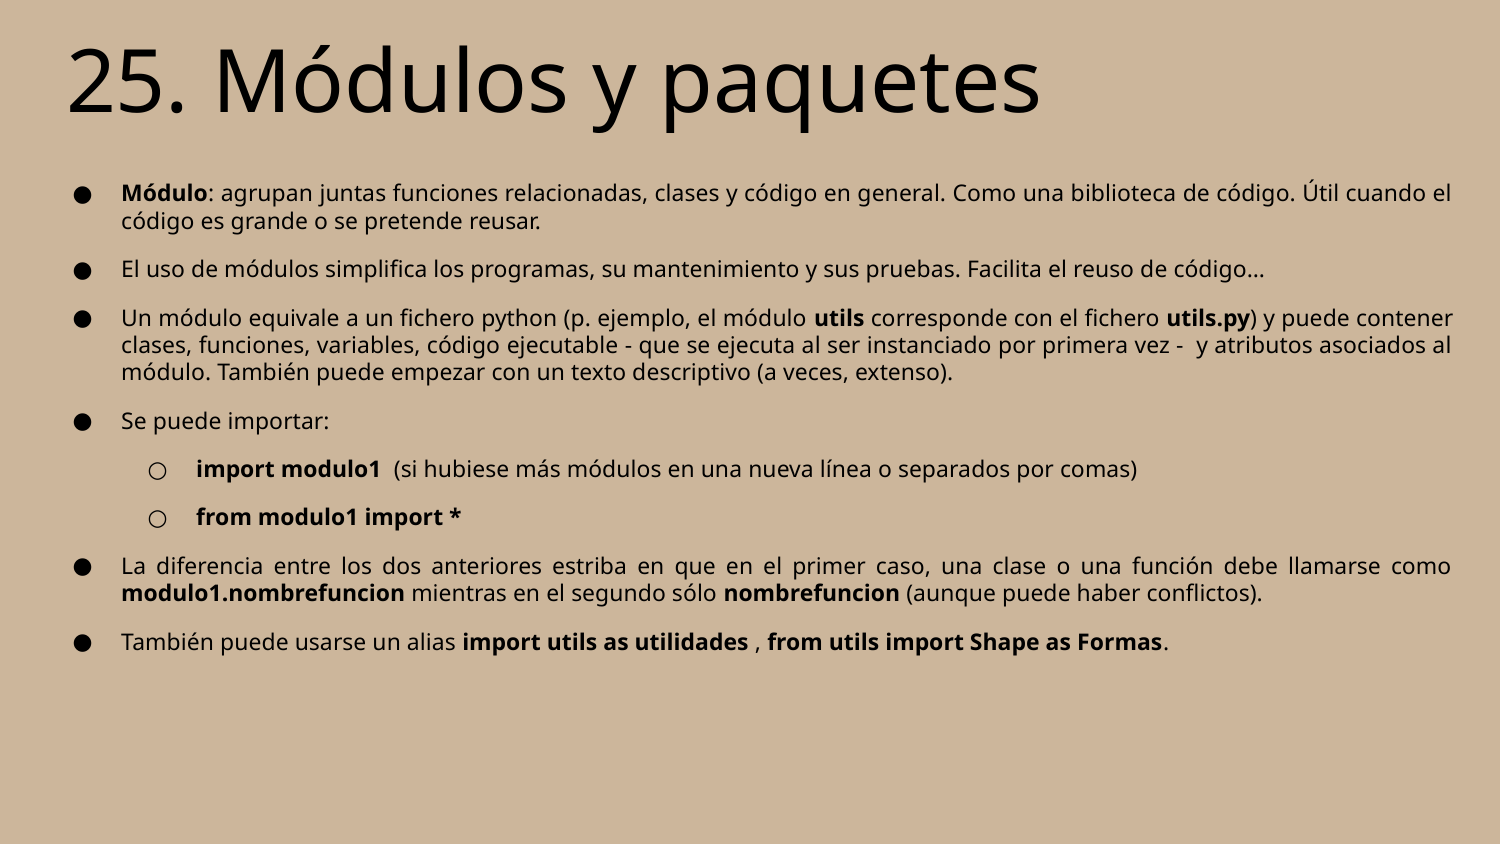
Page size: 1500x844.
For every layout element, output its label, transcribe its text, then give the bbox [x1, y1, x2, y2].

text_box Módulo: agrupan juntas funciones relacionadas, clases y código en general. Como una biblioteca de código. Útil cuando el código es grande o se pretende reusar. El uso de módulos simplifica los programas, su mantenimiento y sus pruebas. Facilita el reuso de código… Un módulo equivale a un fichero python (p. ejemplo, el módulo utils corresponde con el fichero utils.py) y puede contener clases, funciones, variables, código ejecutable - que se ejecuta al ser instanciado por primera vez - y atributos asociados al módulo. También puede empezar con un texto descriptivo (a veces, extenso). Se puede importar: import modulo1 (si hubiese más módulos en una nueva línea o separados por comas) from modulo1 import * La diferencia entre los dos anteriores estriba en que en el primer caso, una clase o una función debe llamarse como modulo1.nombrefuncion mientras en el segundo sólo nombrefuncion (aunque puede haber conflictos). También puede usarse un alias import utils as utilidades , from utils import Shape as Formas. [31, 145, 1469, 785]
title 25. Módulos y paquetes [51, 51, 1449, 145]
